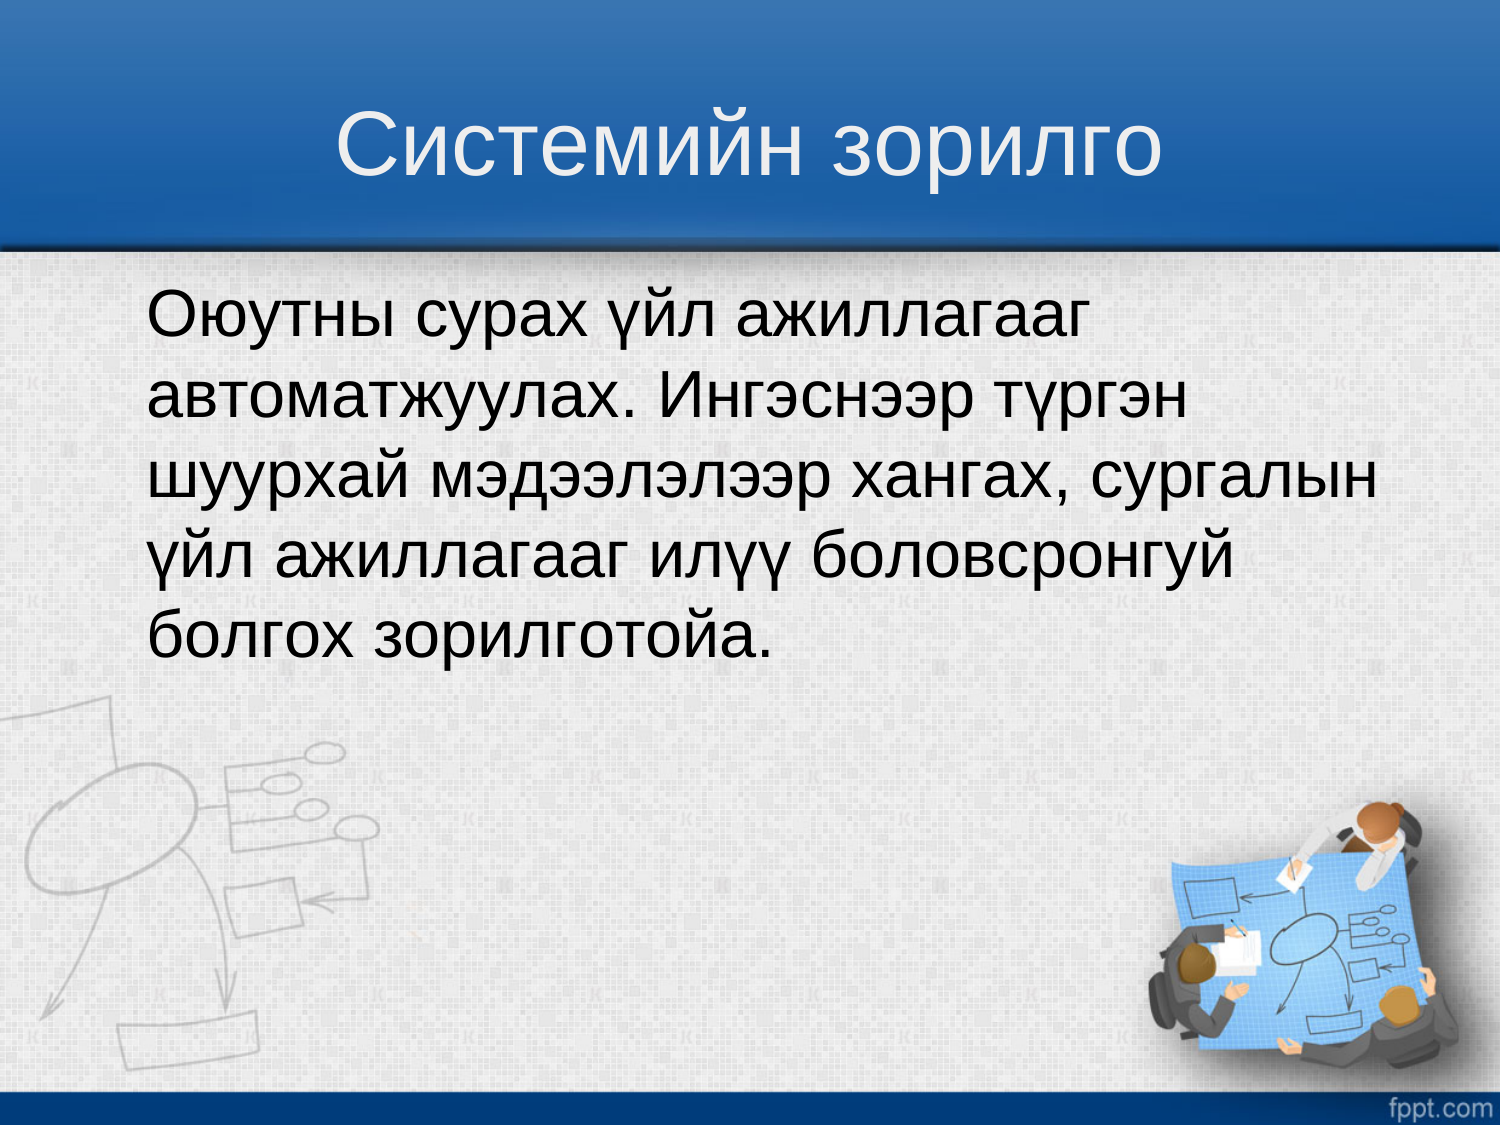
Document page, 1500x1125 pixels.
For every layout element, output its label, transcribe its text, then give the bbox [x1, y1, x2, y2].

picture [0, 0, 1500, 1125]
list Оюутны сурах үйл ажиллагааг автоматжуулах. Ингэснээр түргэн шуурхай мэдээлэлээр хангах, сургалын үйл ажиллагааг илүү боловсронгуй болгох зорилготойa. [75, 262, 1426, 1005]
title Системийн зорилго [75, 45, 1426, 233]
